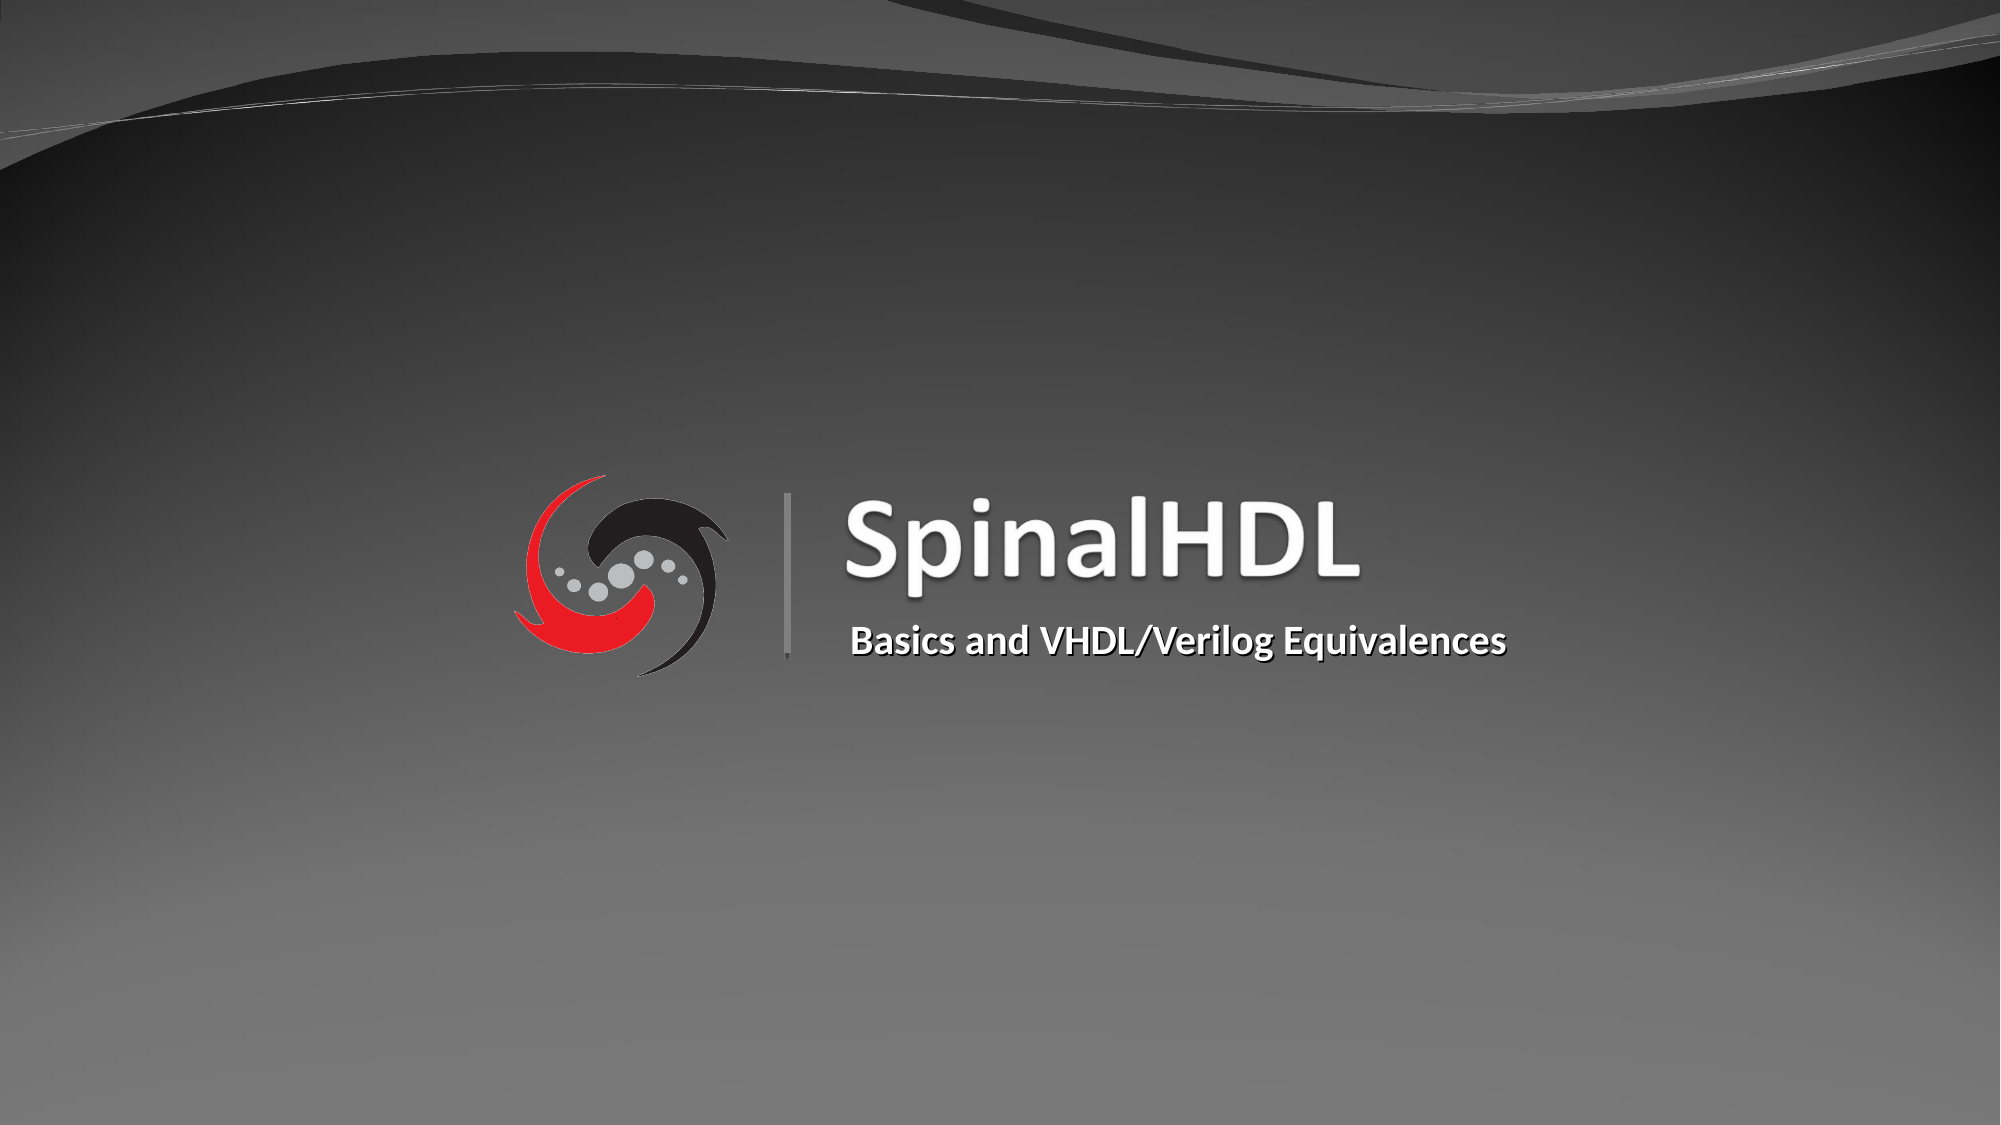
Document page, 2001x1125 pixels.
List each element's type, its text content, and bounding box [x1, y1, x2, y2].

text_box Basics and VHDL/Verilog Equivalences [850, 604, 1961, 1125]
picture [0, 0, 2001, 1125]
